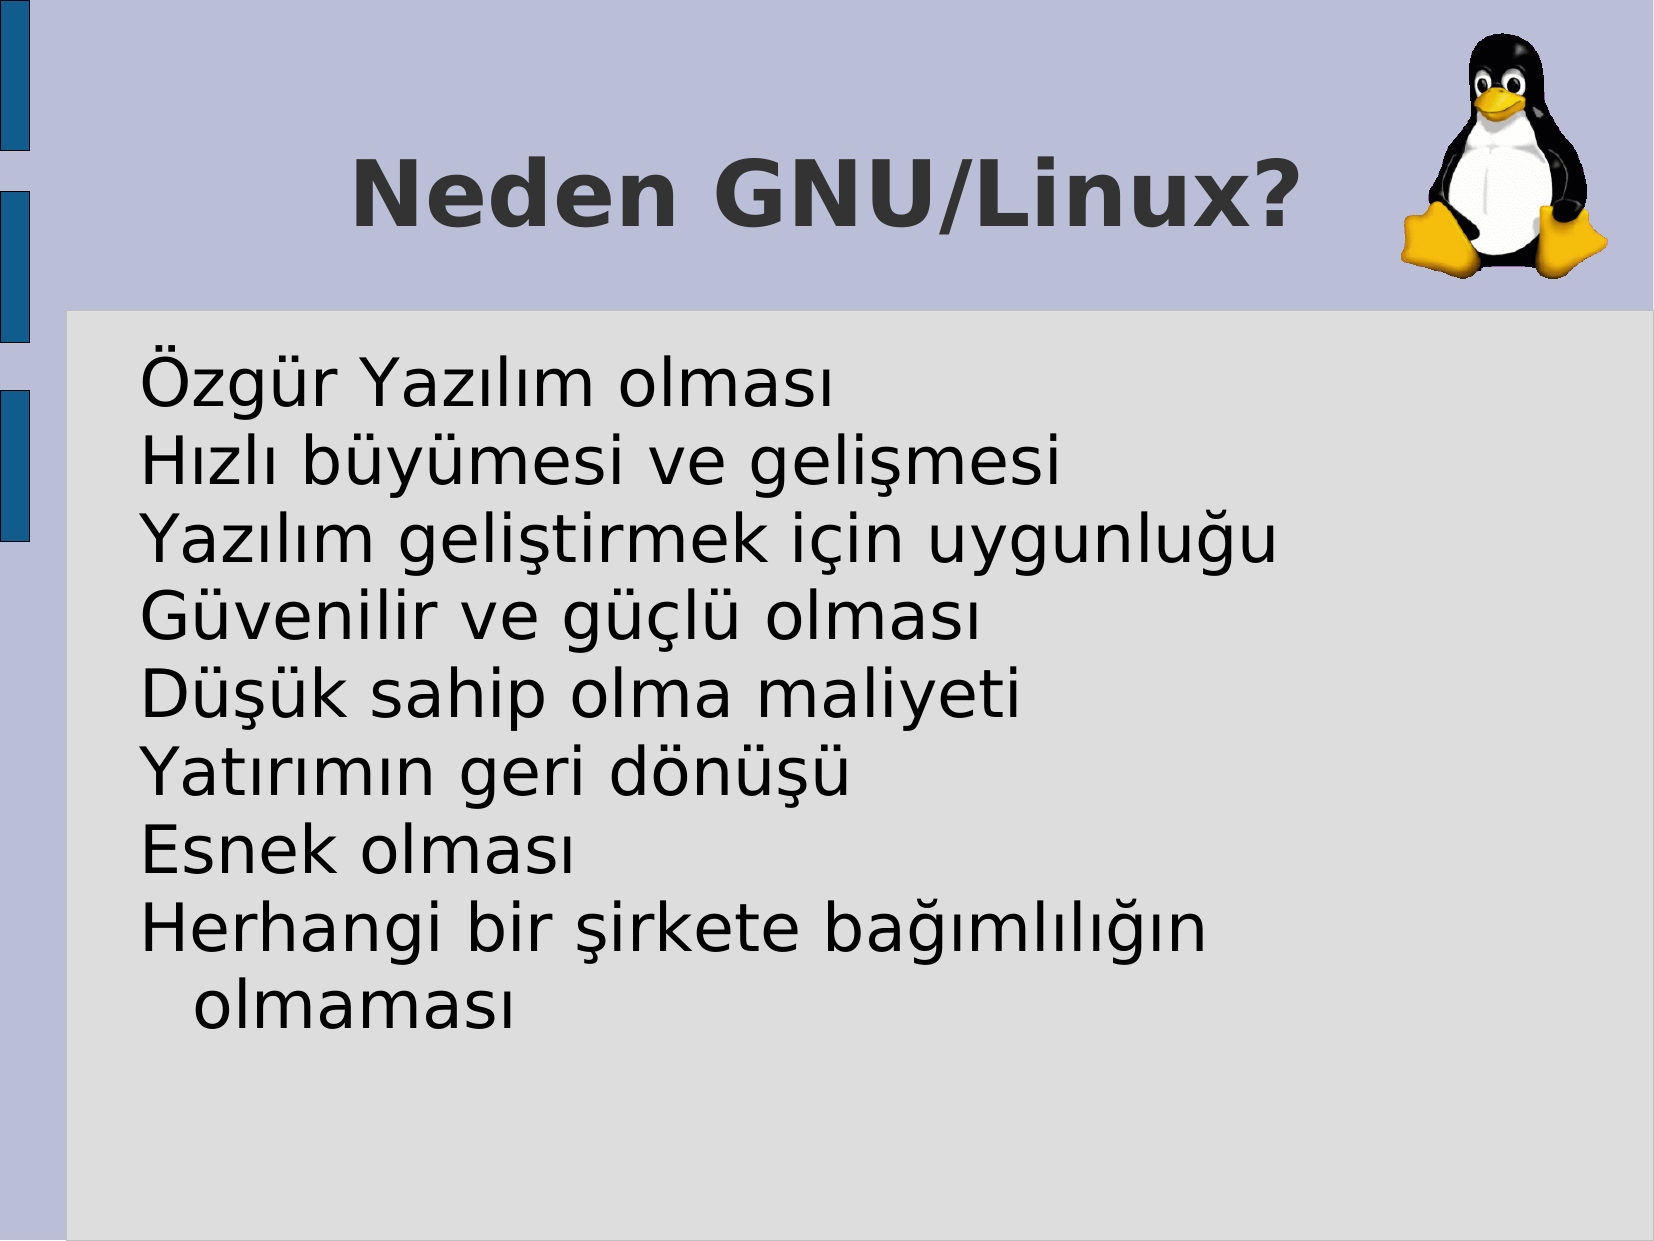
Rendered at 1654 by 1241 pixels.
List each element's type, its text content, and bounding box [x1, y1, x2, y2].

title Neden GNU/Linux? [121, 91, 1380, 299]
picture [1380, 3, 1651, 301]
list Özgür Yazılım olması Hızlı büyümesi ve gelişmesi Yazılım geliştirmek için uygunluğu Güvenilir ve güçlü olması Düşük sahip olma maliyeti Yatırımın geri dönüşü Esnek olması Herhangi bir şirkete bağımlılığın olmaması [121, 344, 1534, 1127]
